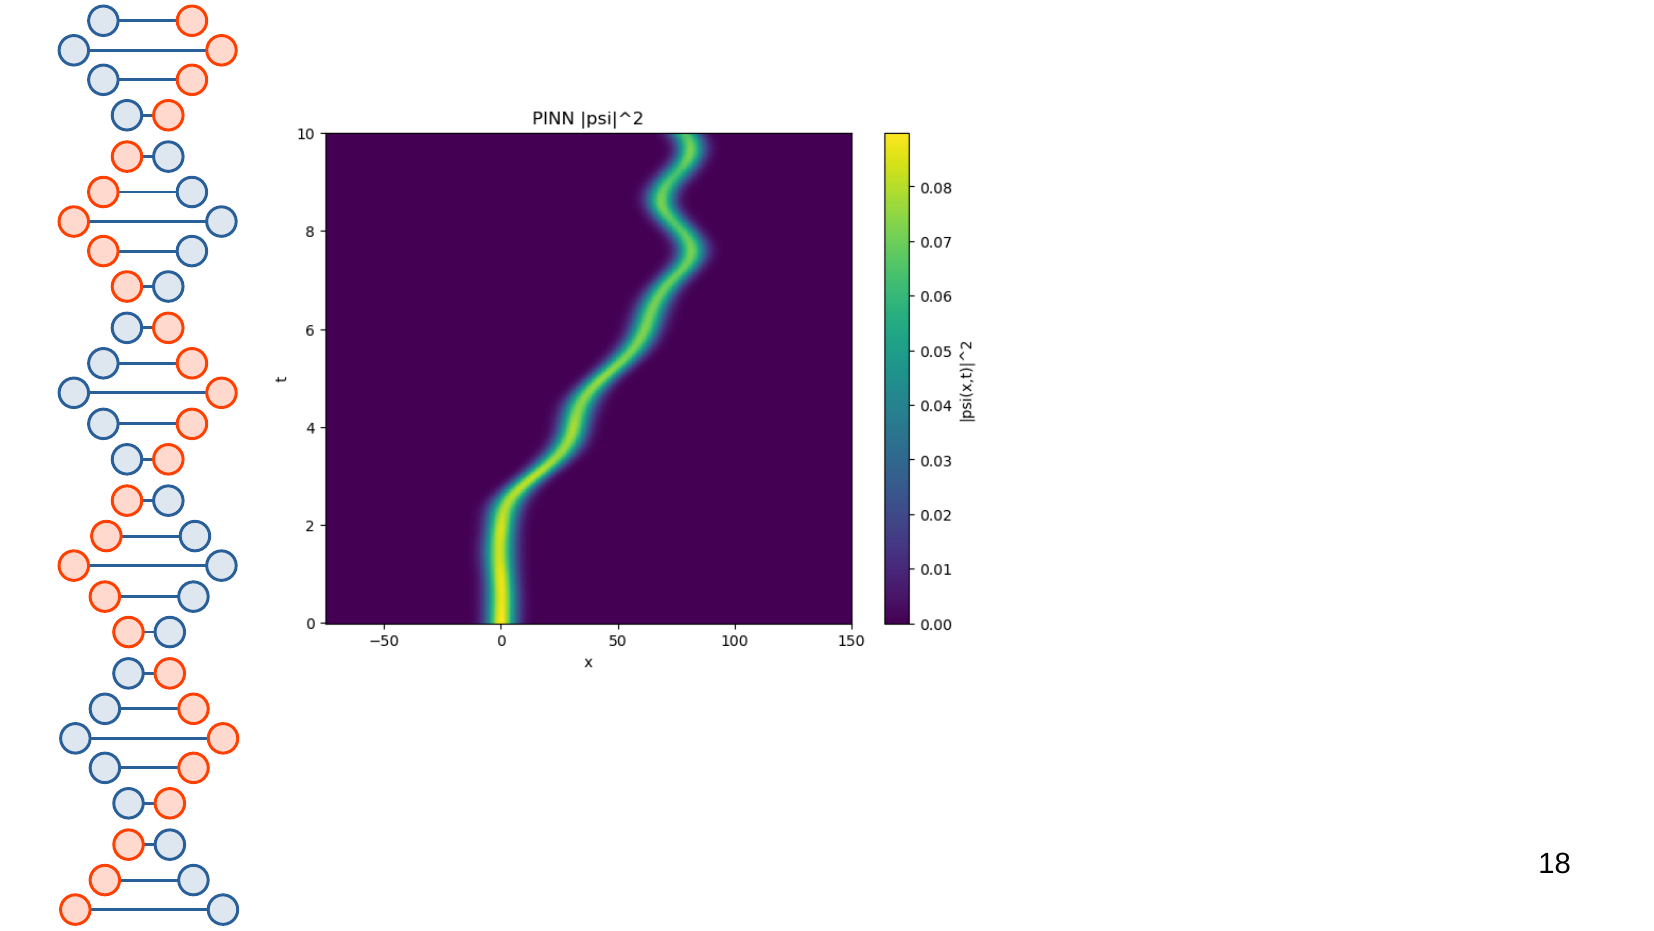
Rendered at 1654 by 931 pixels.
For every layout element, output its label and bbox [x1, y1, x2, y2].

picture [265, 101, 983, 680]
